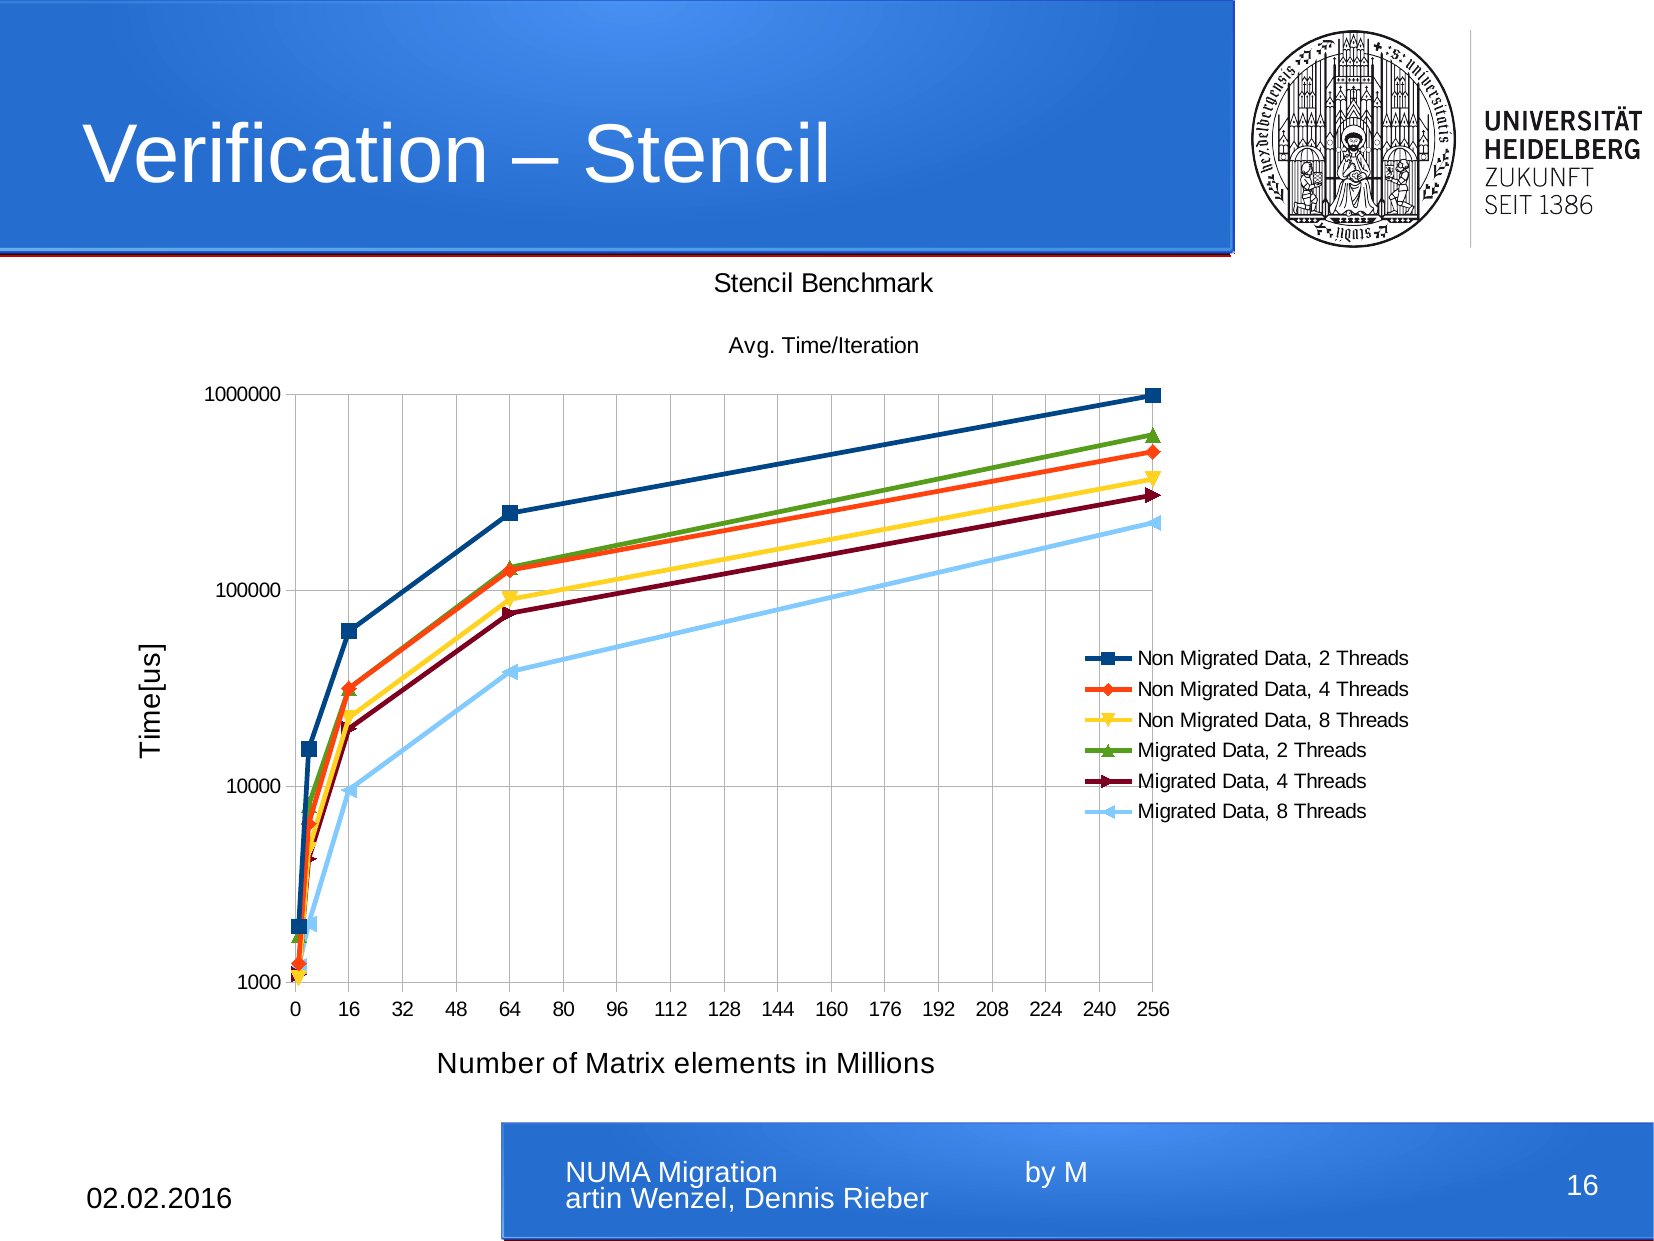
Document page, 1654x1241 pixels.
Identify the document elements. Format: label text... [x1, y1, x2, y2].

picture [0, 0, 1238, 262]
picture [496, 1121, 1654, 1241]
chart [98, 235, 1550, 1114]
title Verification – Stencil [82, 94, 1264, 213]
picture [1251, 30, 1642, 248]
